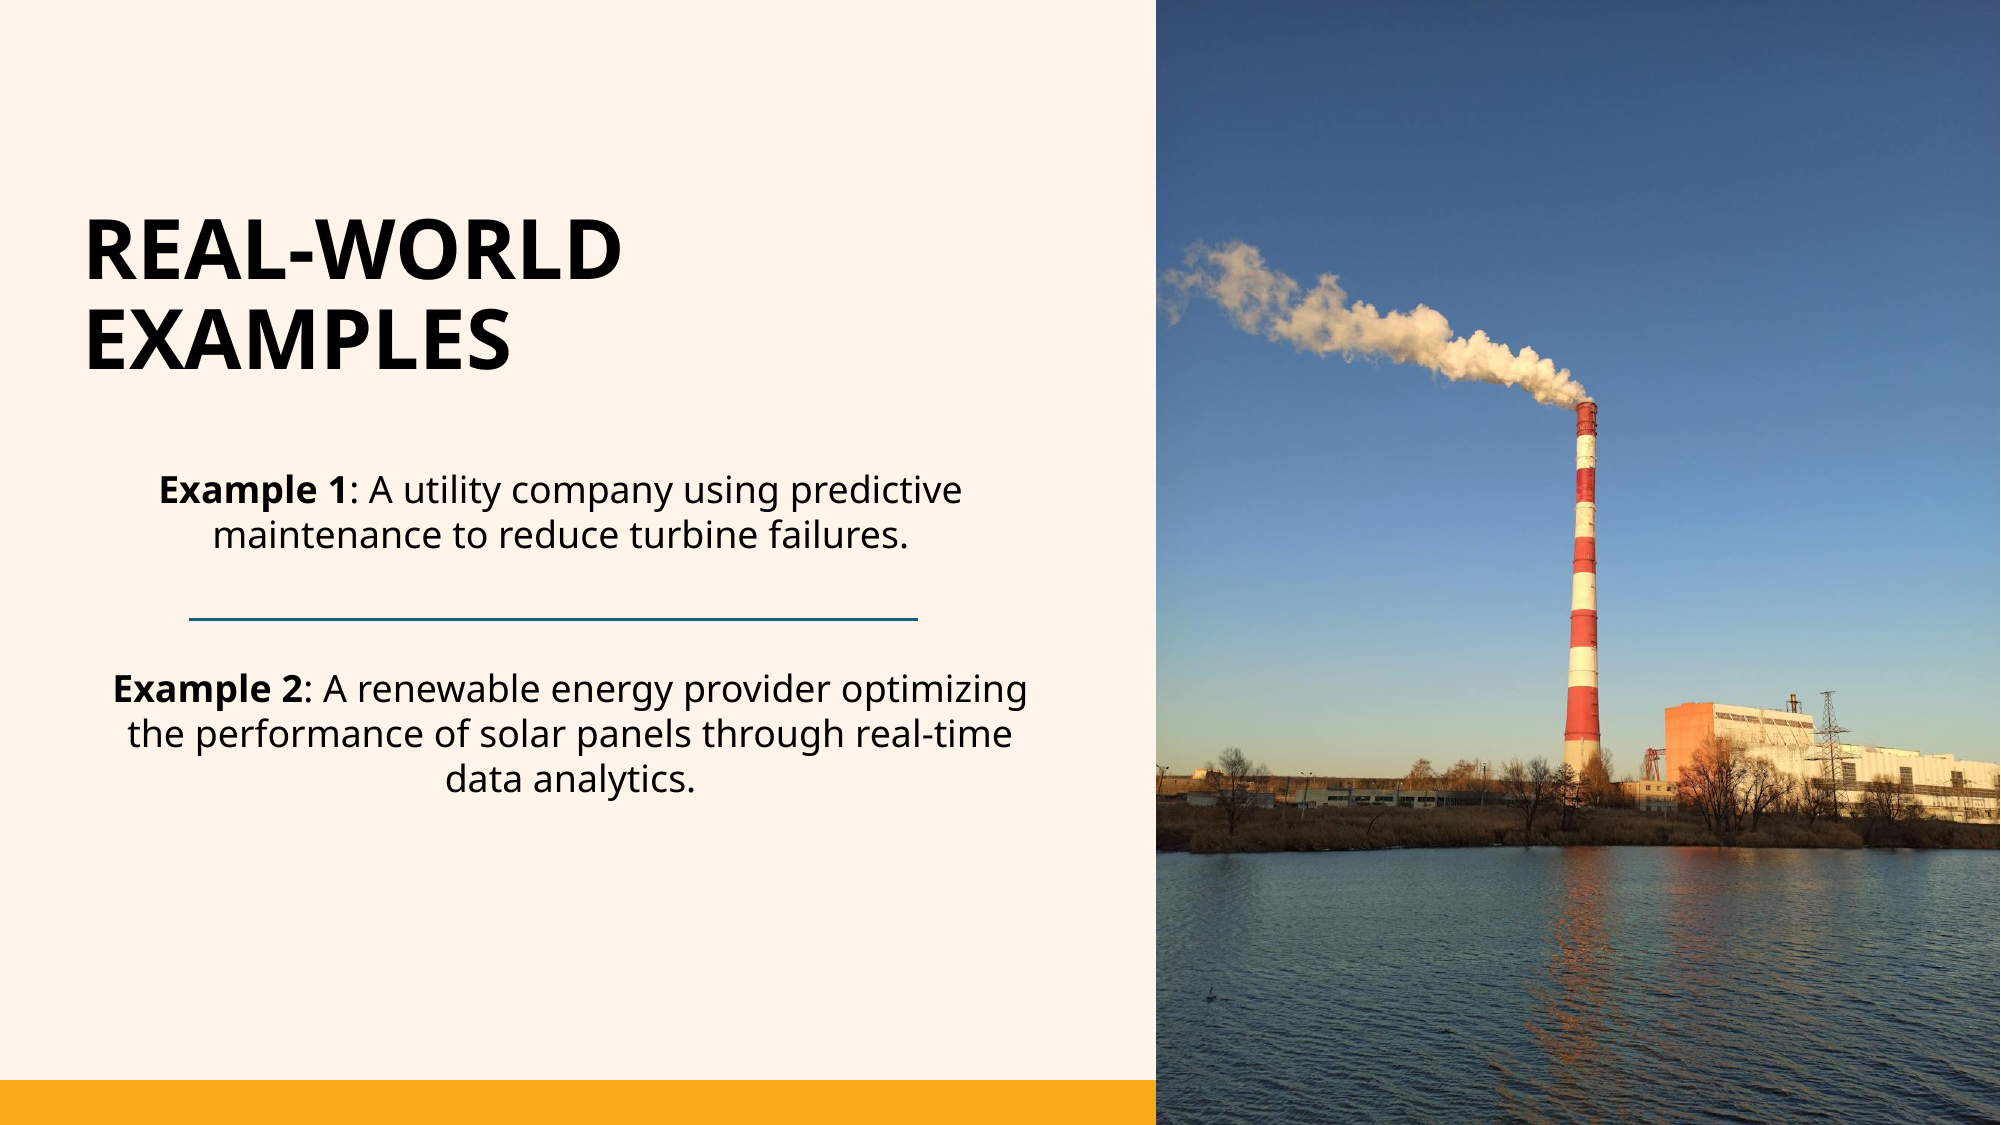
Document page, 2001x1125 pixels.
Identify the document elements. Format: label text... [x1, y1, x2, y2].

text_box Example 2: A renewable energy provider optimizing the performance of solar panels through real-time data analytics. [70, 657, 1071, 810]
picture [1156, 0, 2000, 1125]
text_box Example 1: A utility company using predictive maintenance to reduce turbine failures. [61, 458, 1061, 611]
title Real-World Examples [67, 77, 1030, 396]
